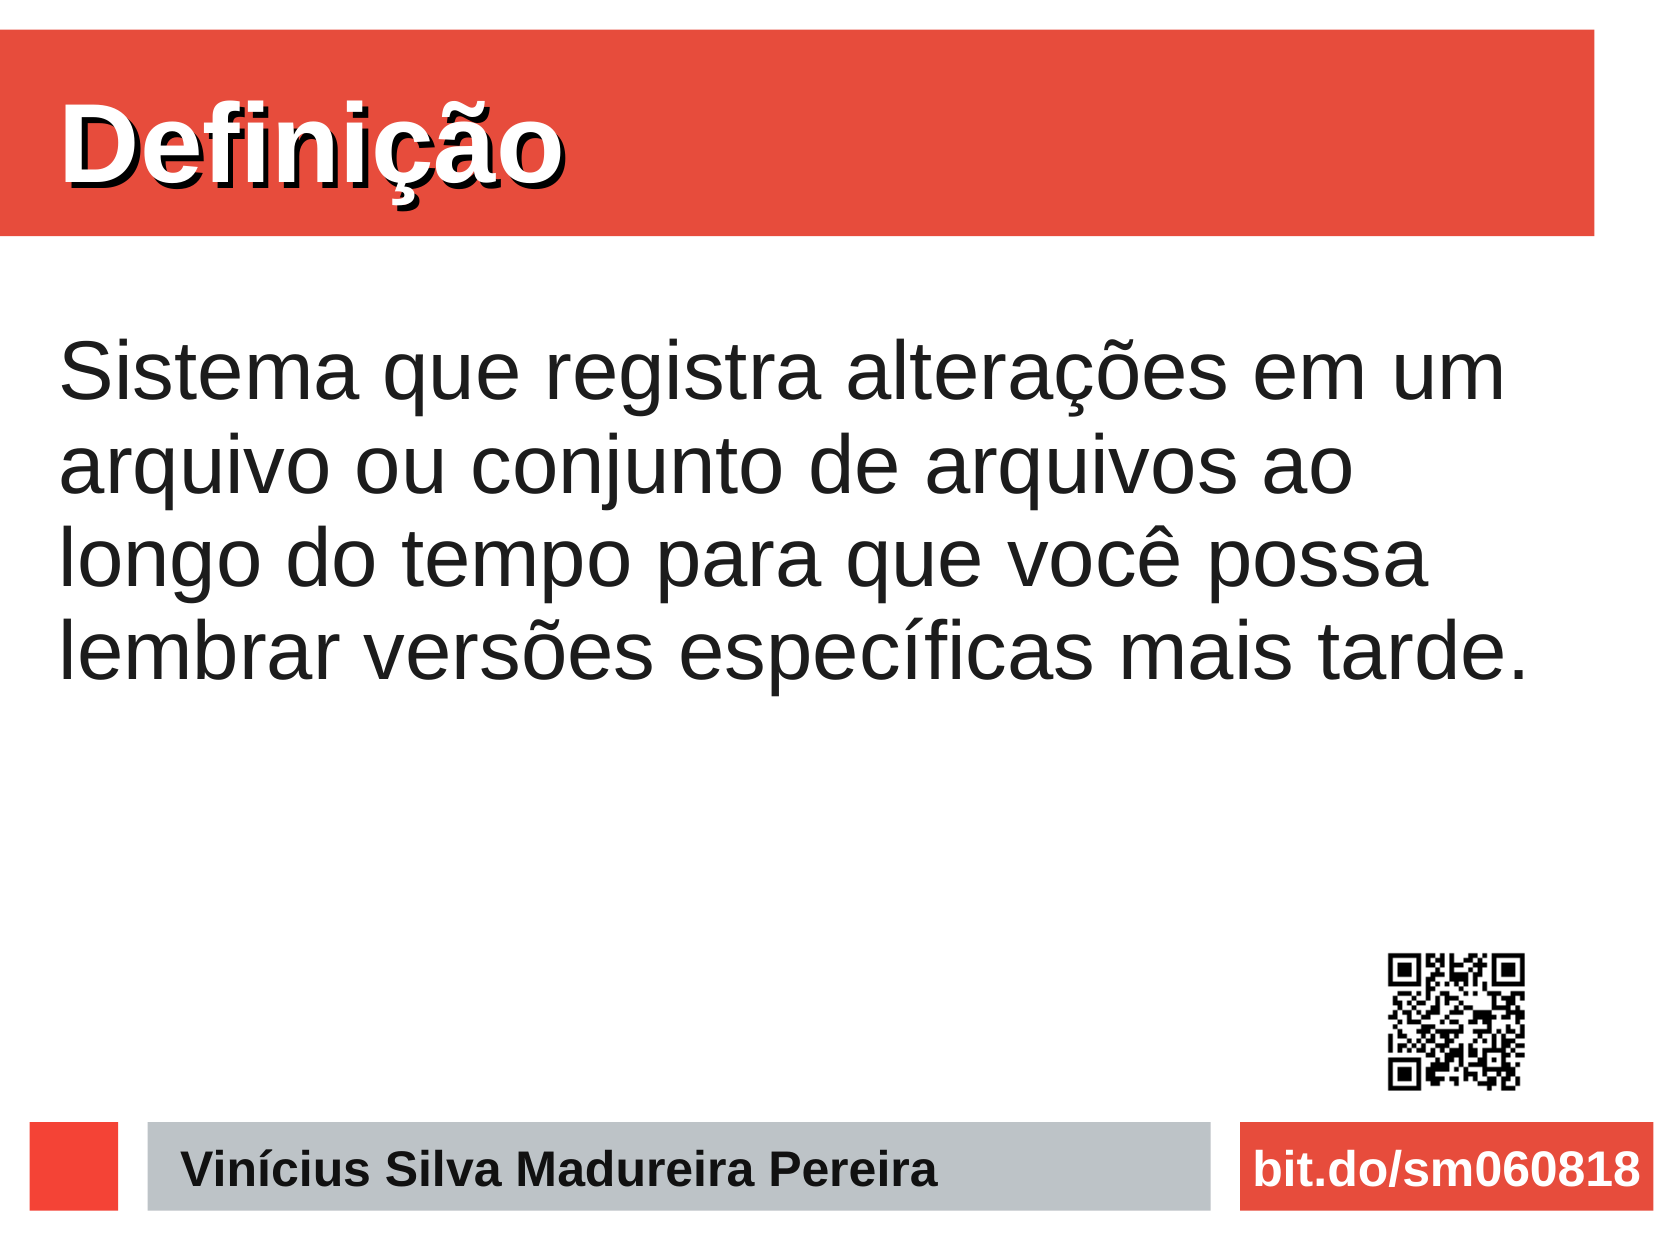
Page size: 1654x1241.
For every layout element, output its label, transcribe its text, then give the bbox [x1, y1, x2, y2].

text_box bit.do/sm060818 [1228, 1133, 1654, 1205]
picture [1379, 944, 1536, 1102]
text_box Vinícius Silva Madureira Pereira [165, 1133, 1170, 1205]
title Definição [59, 59, 1595, 207]
list Sistema que registra alterações em um arquivo ou conjunto de arquivos ao longo do tempo para que você possa lembrar versões específicas mais tarde. [59, 324, 1565, 1093]
